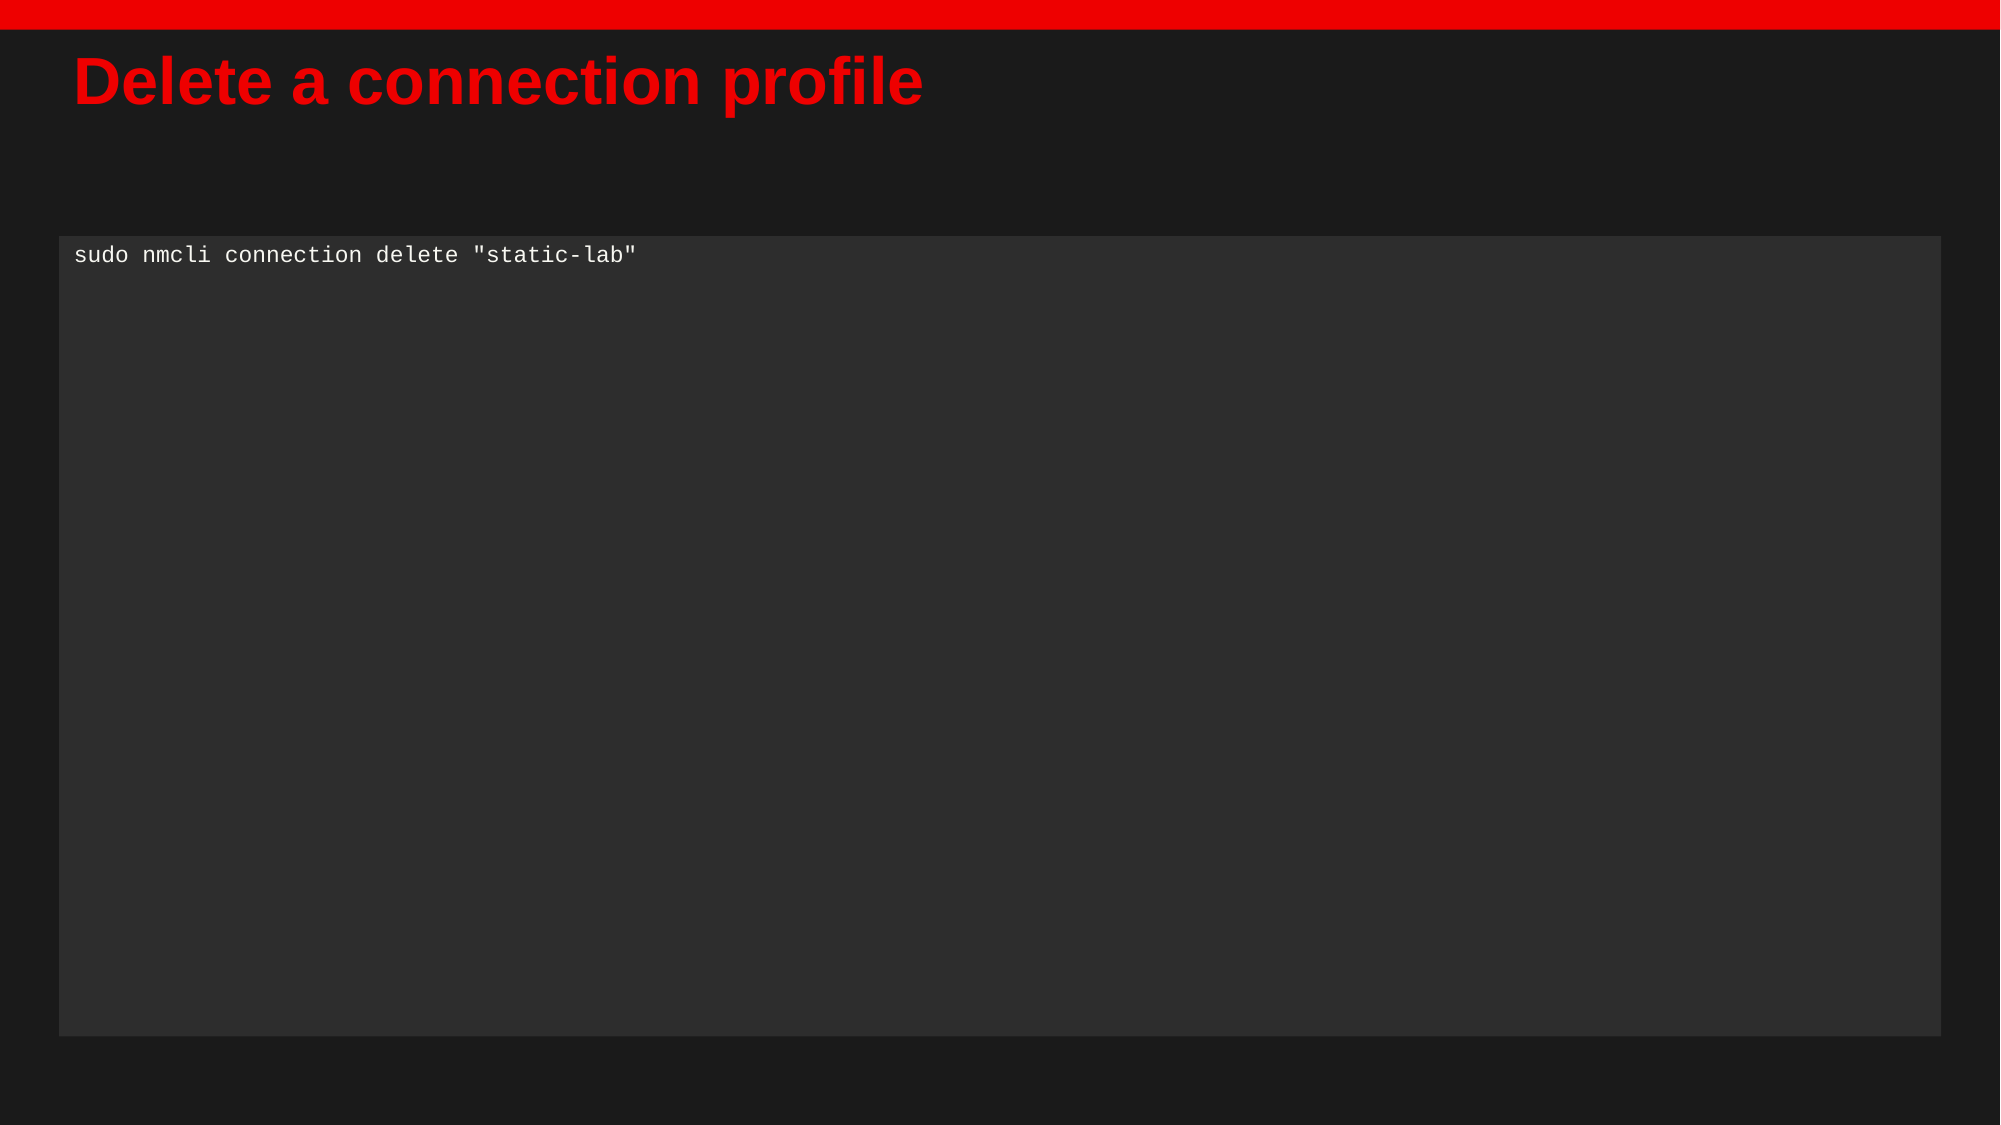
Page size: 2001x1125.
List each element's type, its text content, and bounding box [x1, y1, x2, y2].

text_box [0, 0, 2001, 30]
text_box Delete a connection profile [59, 36, 1942, 208]
text_box sudo nmcli connection delete "static-lab" [59, 236, 1942, 1037]
